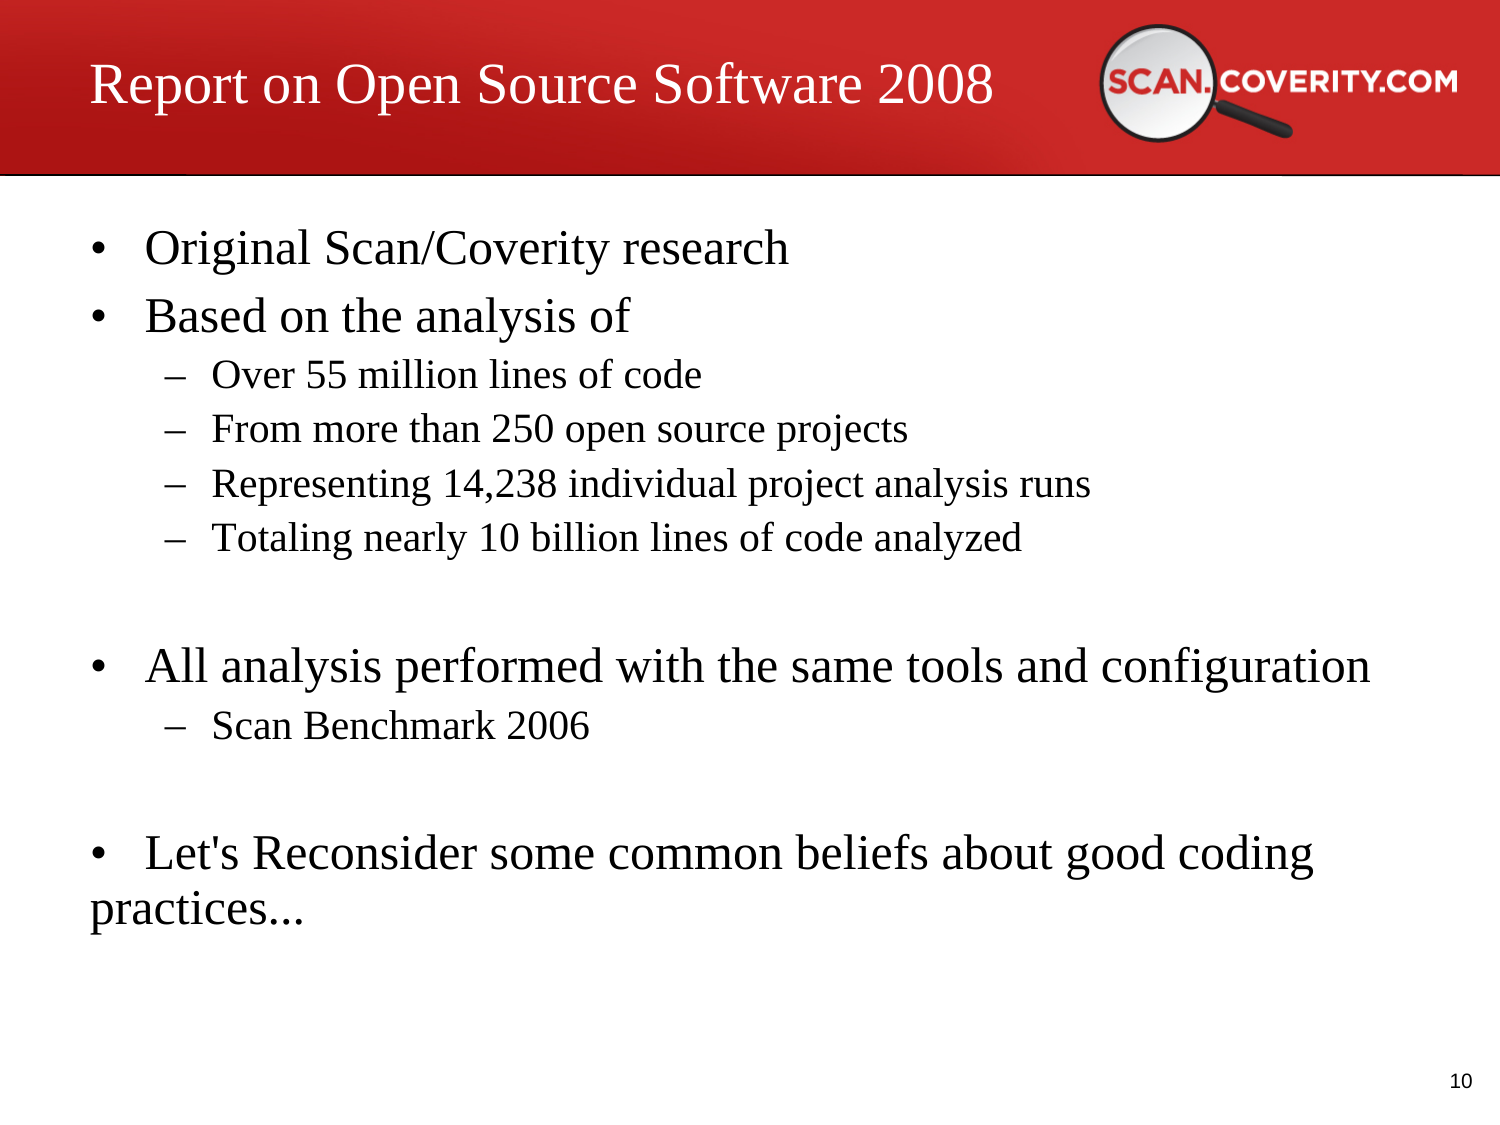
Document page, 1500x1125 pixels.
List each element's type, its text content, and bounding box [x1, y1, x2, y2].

title Report on Open Source Software 2008 [75, 17, 1100, 150]
picture [0, 0, 1500, 174]
list Original Scan/Coverity research Based on the analysis of Over 55 million lines of code From more than 250 open source projects Representing 14,238 individual project analysis runs Totaling nearly 10 billion lines of code analyzed All analysis performed with the same tools and configuration Scan Benchmark 2006 Let's Reconsider some common beliefs about good coding practices... [75, 212, 1425, 996]
